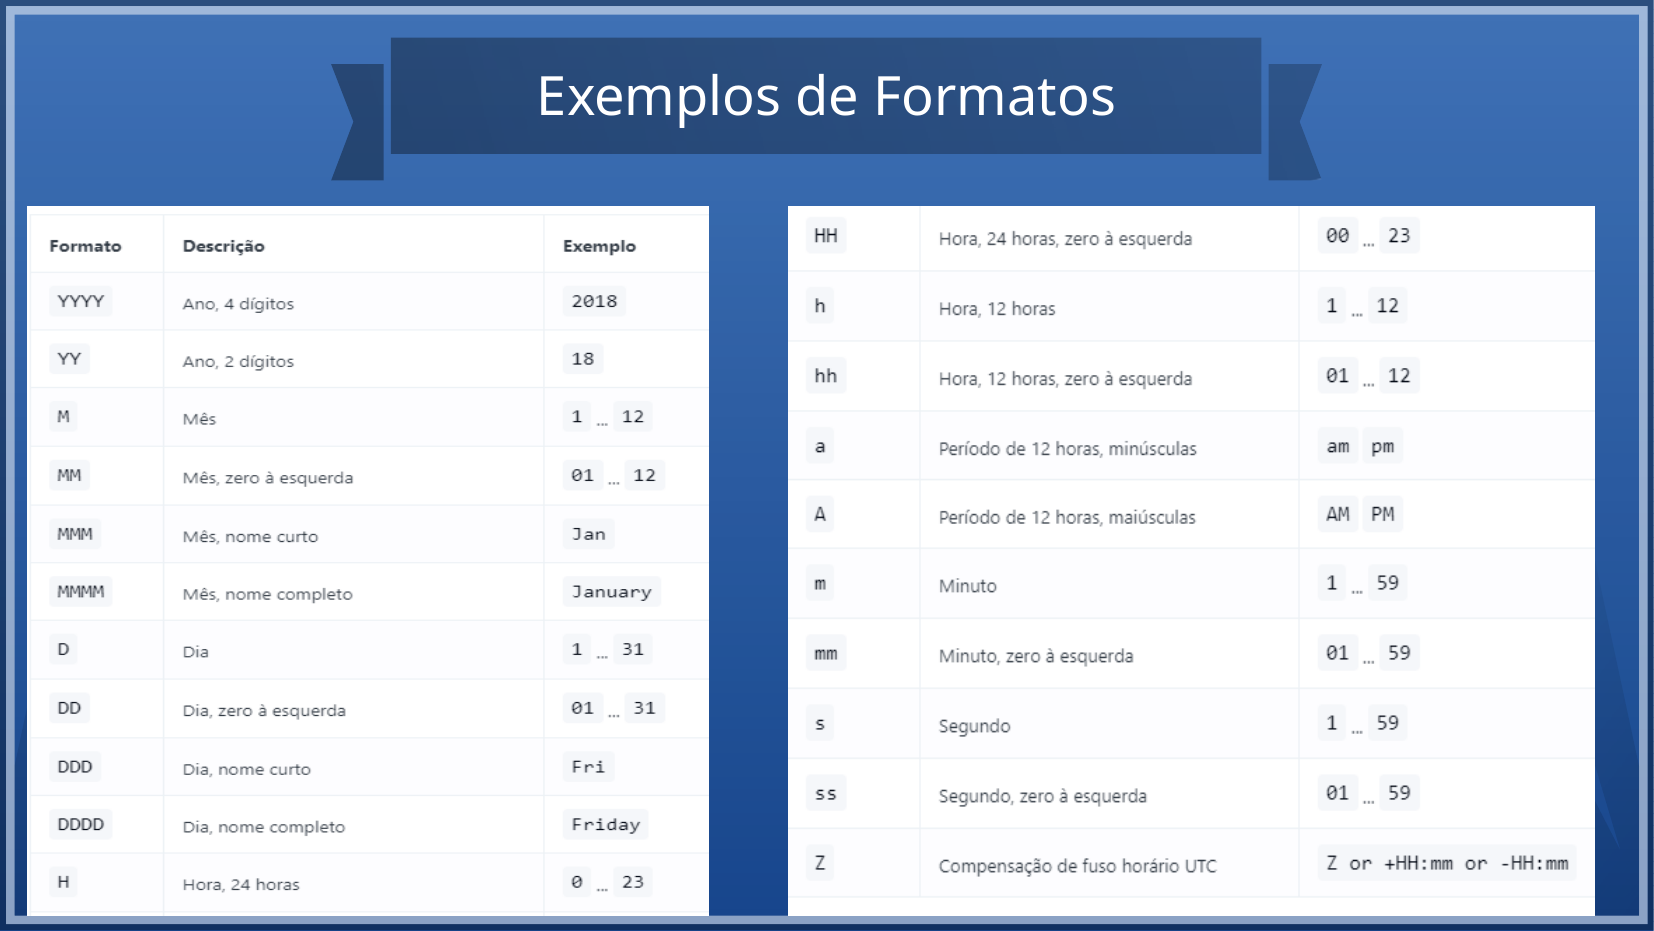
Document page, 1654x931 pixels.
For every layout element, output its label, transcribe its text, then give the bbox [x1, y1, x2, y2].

picture [788, 206, 1595, 916]
picture [27, 206, 709, 916]
title Exemplos de Formatos [389, 35, 1264, 154]
